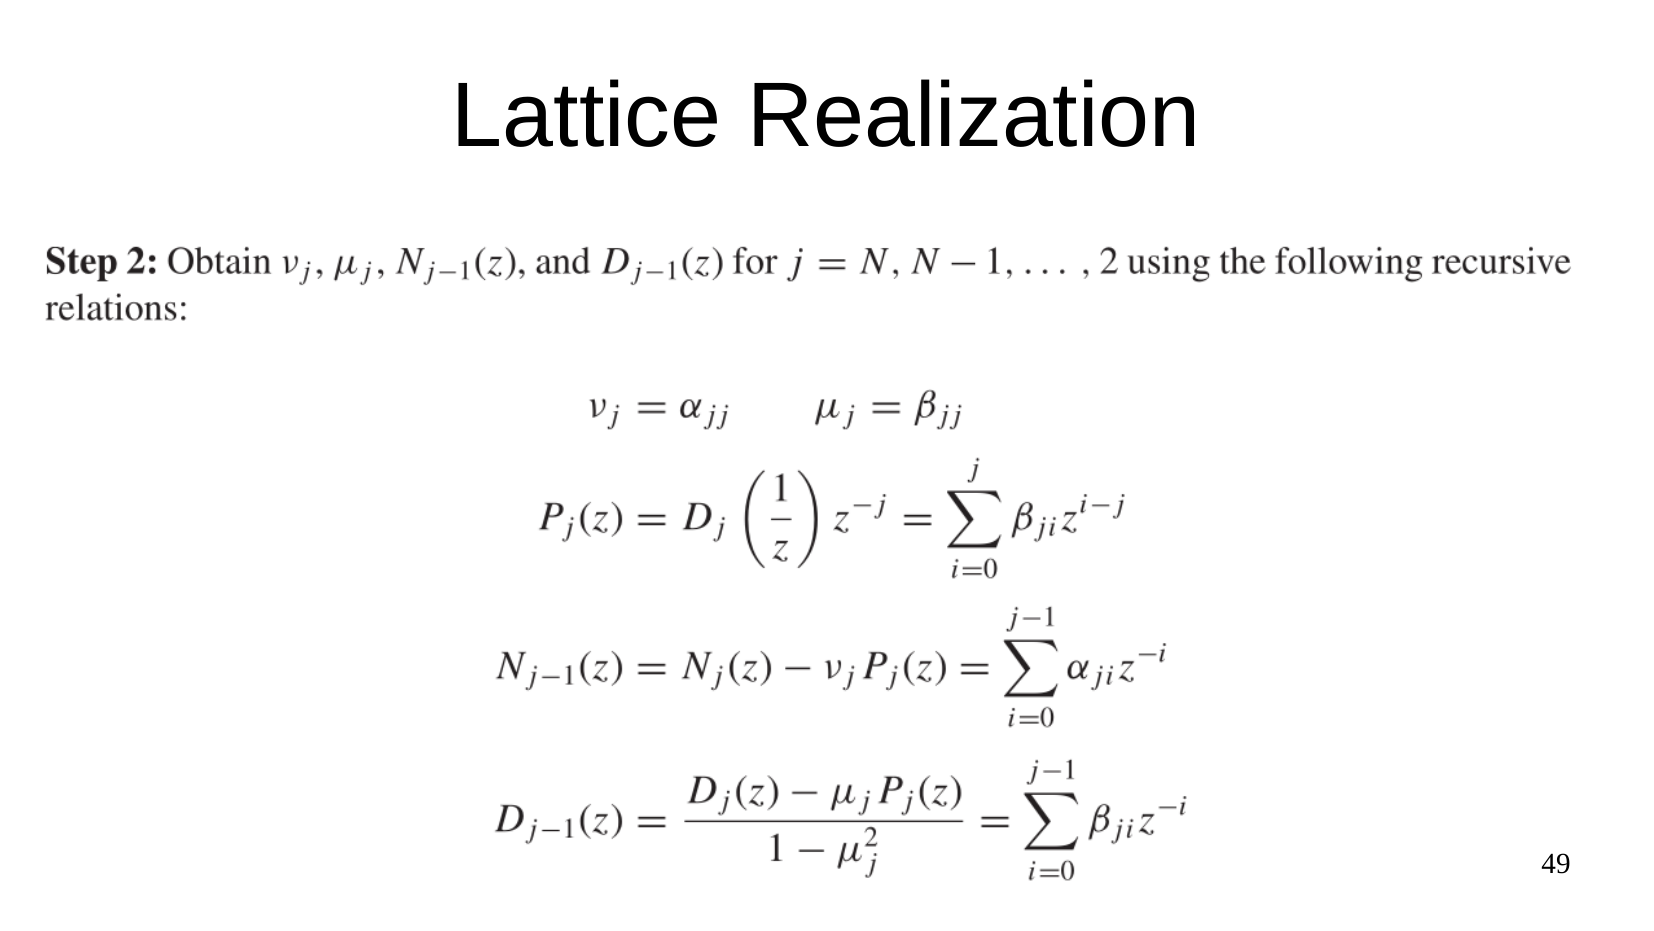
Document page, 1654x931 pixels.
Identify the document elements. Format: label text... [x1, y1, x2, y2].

title Lattice Realization [82, 37, 1571, 193]
picture [36, 227, 1608, 338]
picture [450, 381, 1238, 901]
